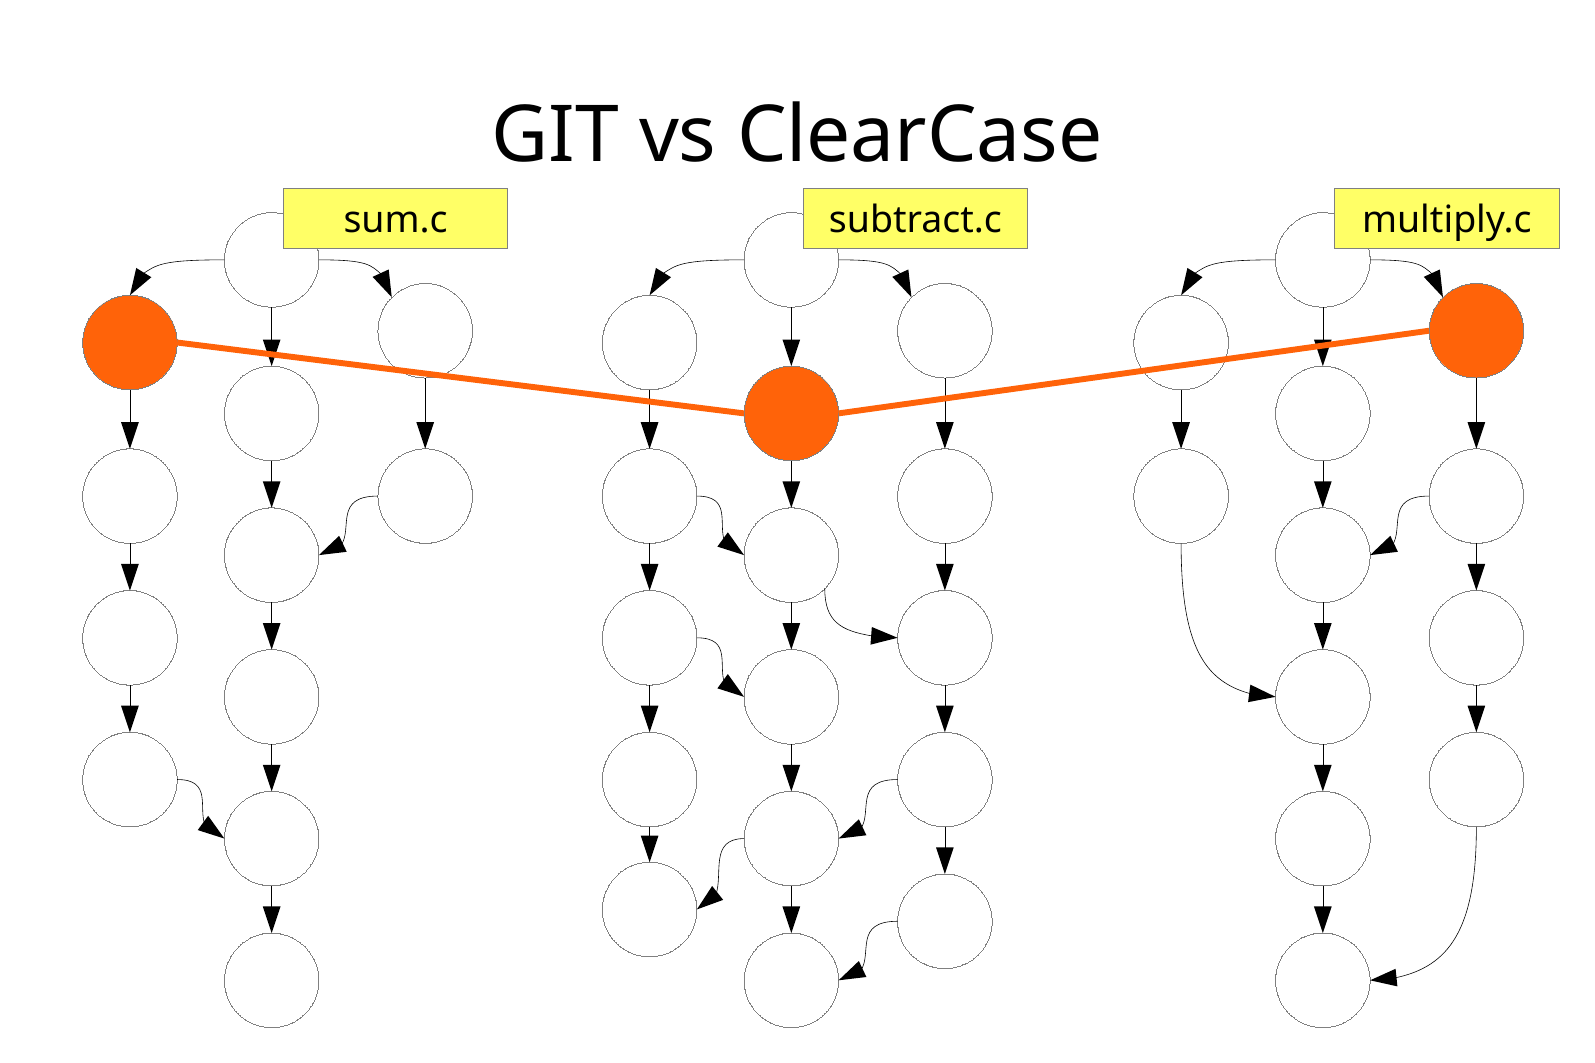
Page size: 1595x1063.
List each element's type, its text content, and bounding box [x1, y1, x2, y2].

text_box [897, 283, 993, 379]
text_box [1275, 933, 1371, 1028]
text_box [82, 732, 178, 827]
text_box [1429, 448, 1524, 544]
text_box [602, 295, 697, 390]
title GIT vs ClearCase [79, 42, 1515, 220]
text_box sum.c [283, 188, 508, 249]
text_box [1275, 507, 1371, 603]
text_box [224, 933, 319, 1028]
text_box [1275, 366, 1371, 461]
text_box [408, 375, 425, 379]
text_box subtract.c [803, 188, 1028, 249]
text_box [82, 590, 178, 686]
text_box [1275, 791, 1371, 886]
text_box [1429, 283, 1524, 378]
text_box [602, 448, 697, 544]
text_box [897, 590, 993, 686]
text_box [744, 507, 839, 603]
text_box [744, 366, 839, 461]
text_box [1429, 590, 1524, 686]
text_box [82, 295, 178, 390]
text_box [1145, 363, 1224, 390]
text_box [82, 448, 178, 544]
text_box [224, 649, 319, 745]
text_box [897, 448, 993, 544]
text_box [1133, 295, 1229, 368]
text_box [377, 448, 473, 544]
text_box [744, 791, 839, 886]
text_box multiply.c [1334, 188, 1560, 249]
text_box [602, 732, 697, 827]
text_box [897, 874, 993, 969]
text_box [744, 649, 839, 745]
text_box [1133, 448, 1229, 544]
text_box [1429, 732, 1524, 827]
text_box [1275, 212, 1371, 308]
text_box [1275, 649, 1371, 745]
text_box [377, 283, 473, 373]
text_box [744, 212, 839, 308]
text_box [602, 590, 697, 686]
text_box [224, 366, 319, 461]
text_box [897, 732, 993, 827]
text_box [224, 791, 319, 886]
text_box [224, 507, 319, 603]
text_box [224, 212, 319, 308]
text_box [602, 862, 697, 957]
text_box [744, 933, 839, 1028]
